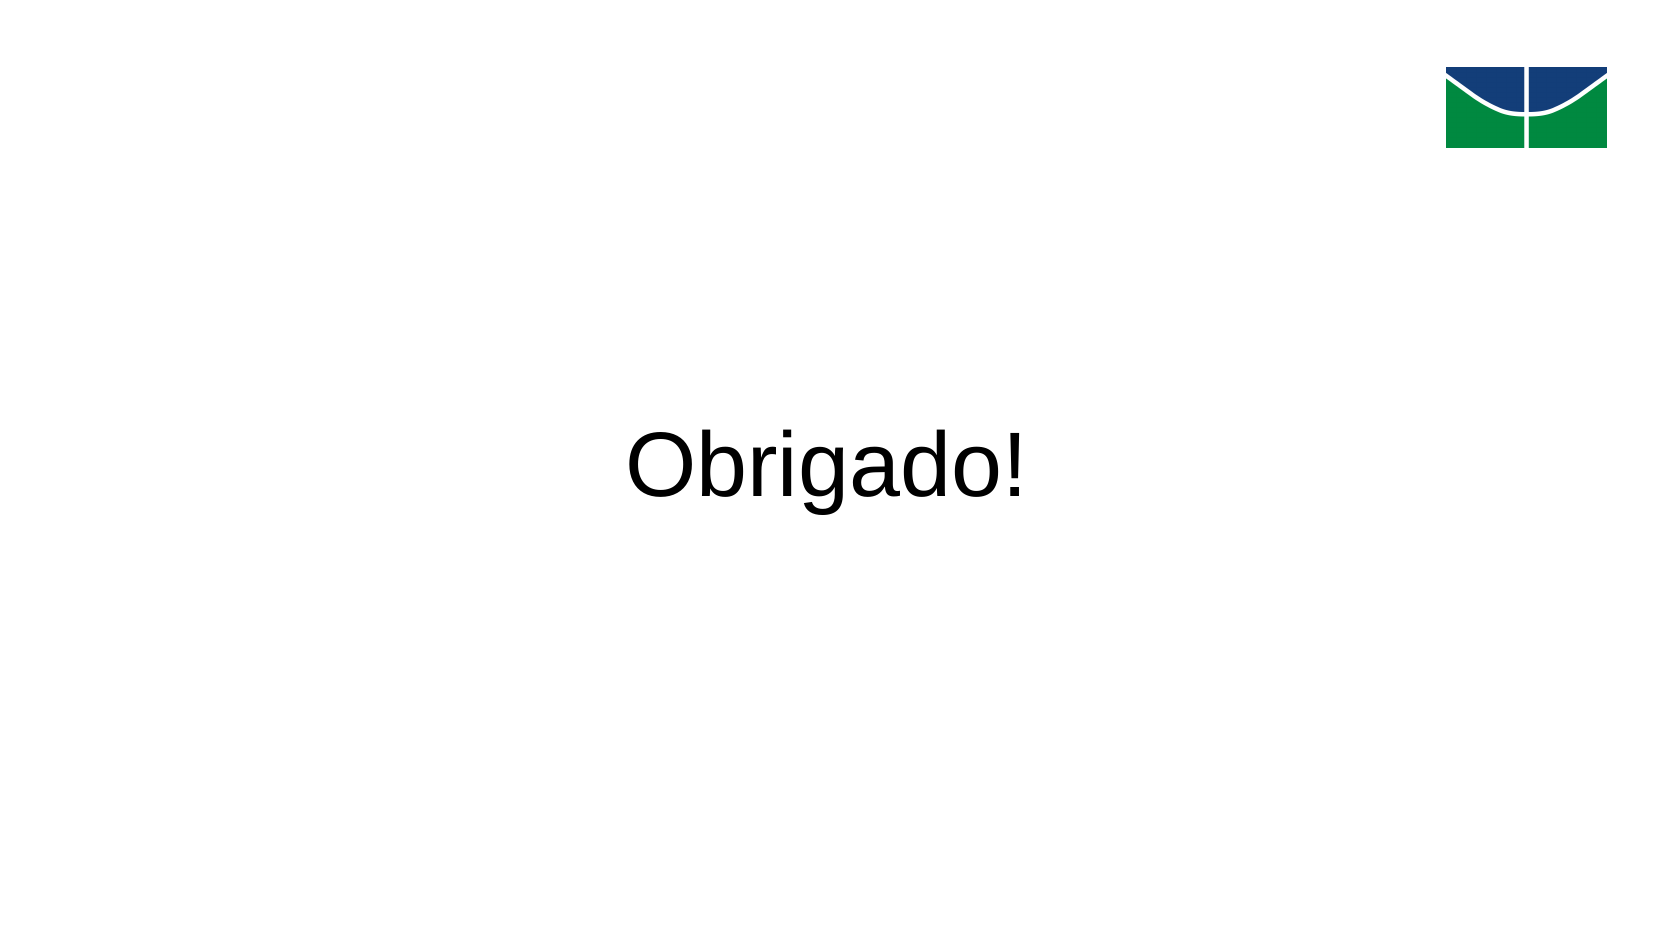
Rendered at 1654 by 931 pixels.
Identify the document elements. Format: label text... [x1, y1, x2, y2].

picture [1446, 67, 1607, 148]
title Obrigado! [82, 387, 1571, 543]
